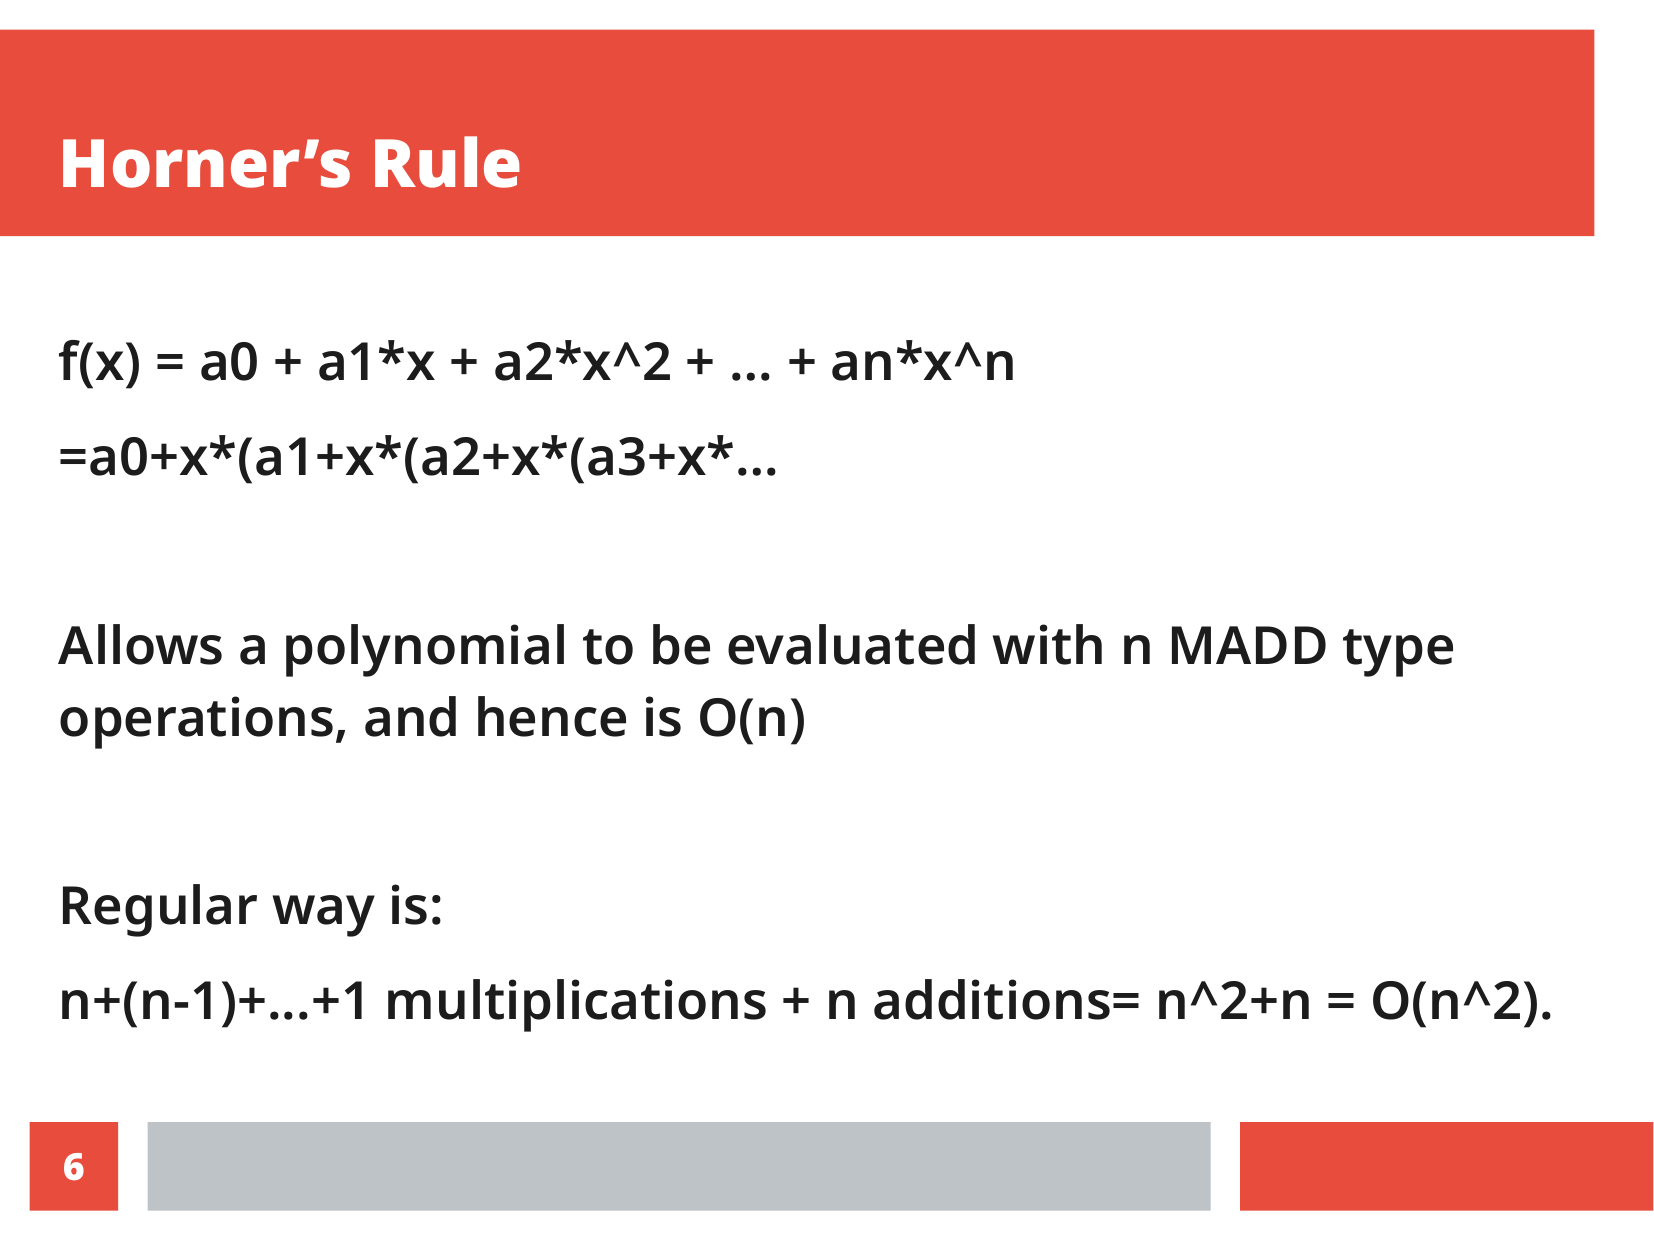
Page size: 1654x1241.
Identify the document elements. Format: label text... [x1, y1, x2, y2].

title Horner’s Rule [59, 59, 1595, 207]
list f(x) = a0 + a1*x + a2*x^2 + … + an*x^n =a0+x*(a1+x*(a2+x*(a3+x*… Allows a polynomial to be evaluated with n MADD type operations, and hence is O(n) Regular way is: n+(n-1)+...+1 multiplications + n additions= n^2+n = O(n^2). [59, 324, 1565, 1093]
